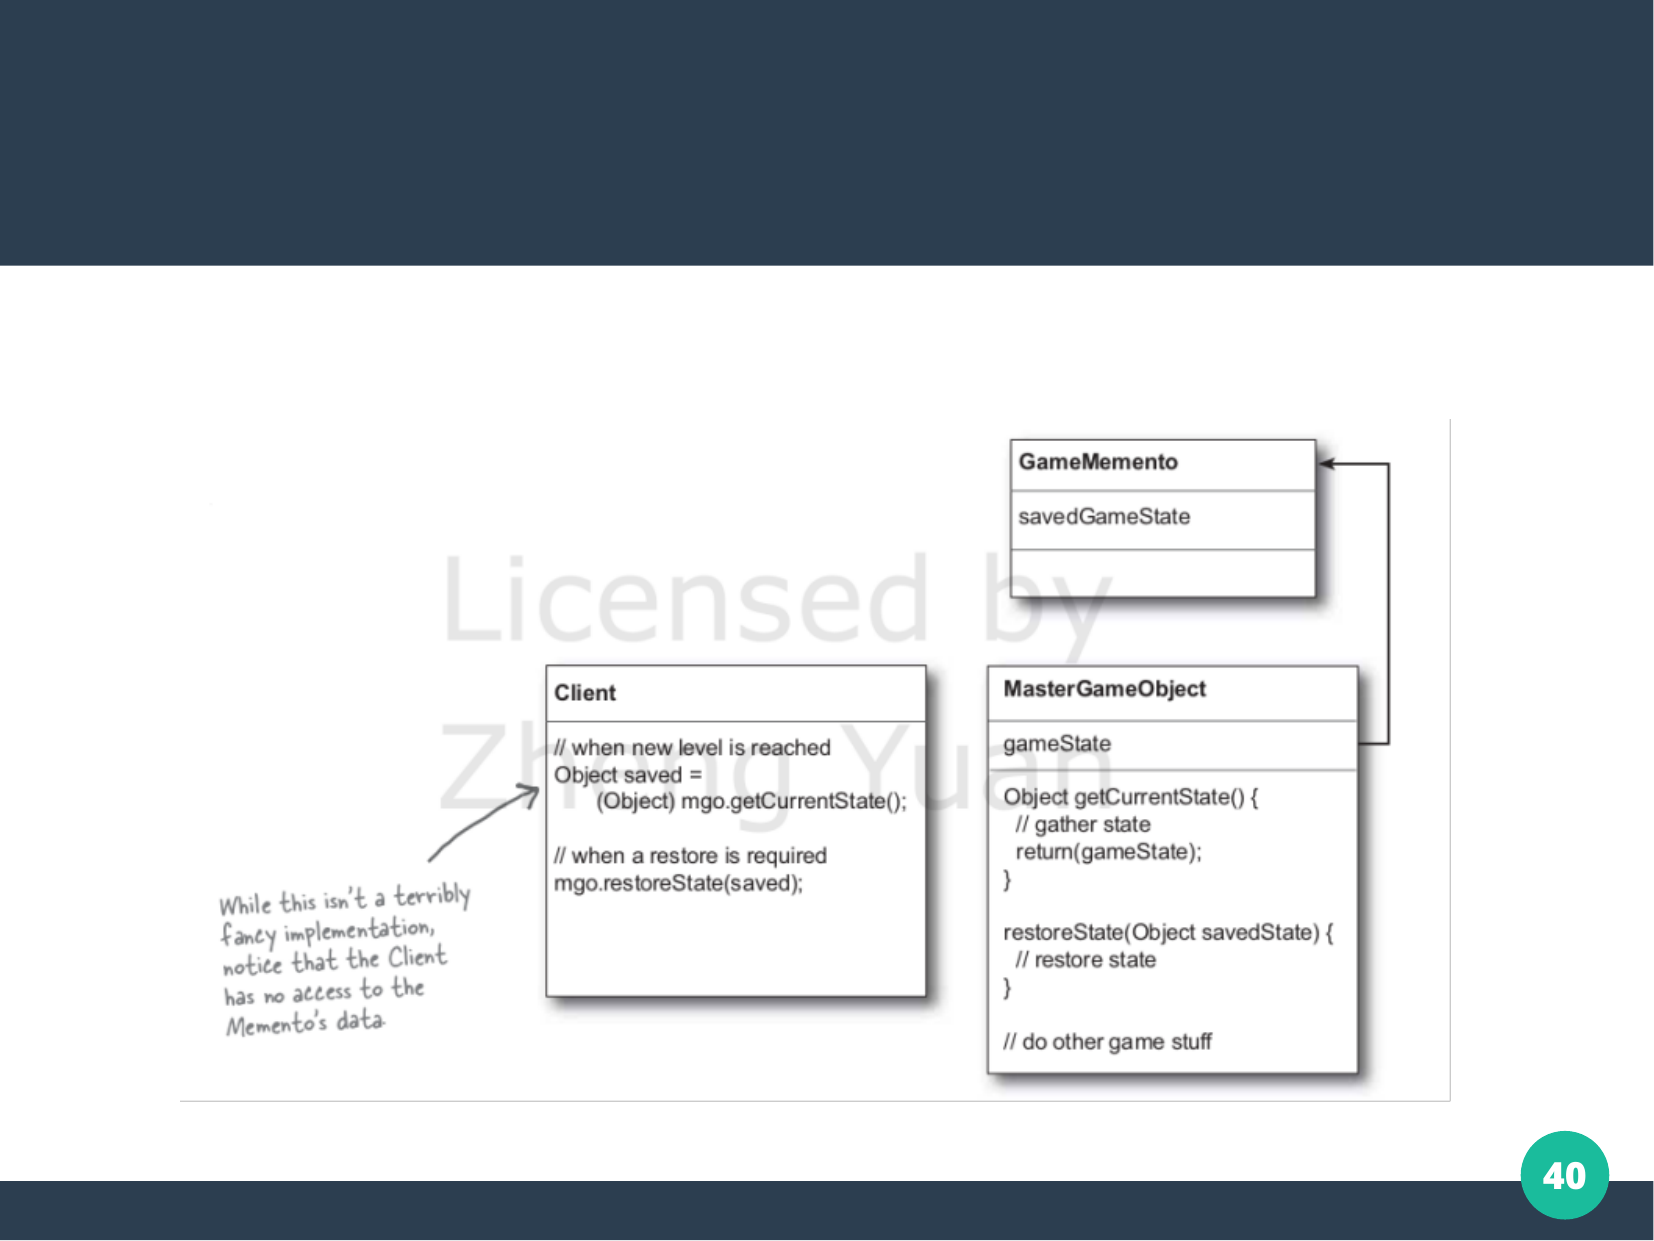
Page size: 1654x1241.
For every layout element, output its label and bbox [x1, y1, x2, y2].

picture [180, 419, 1452, 1103]
